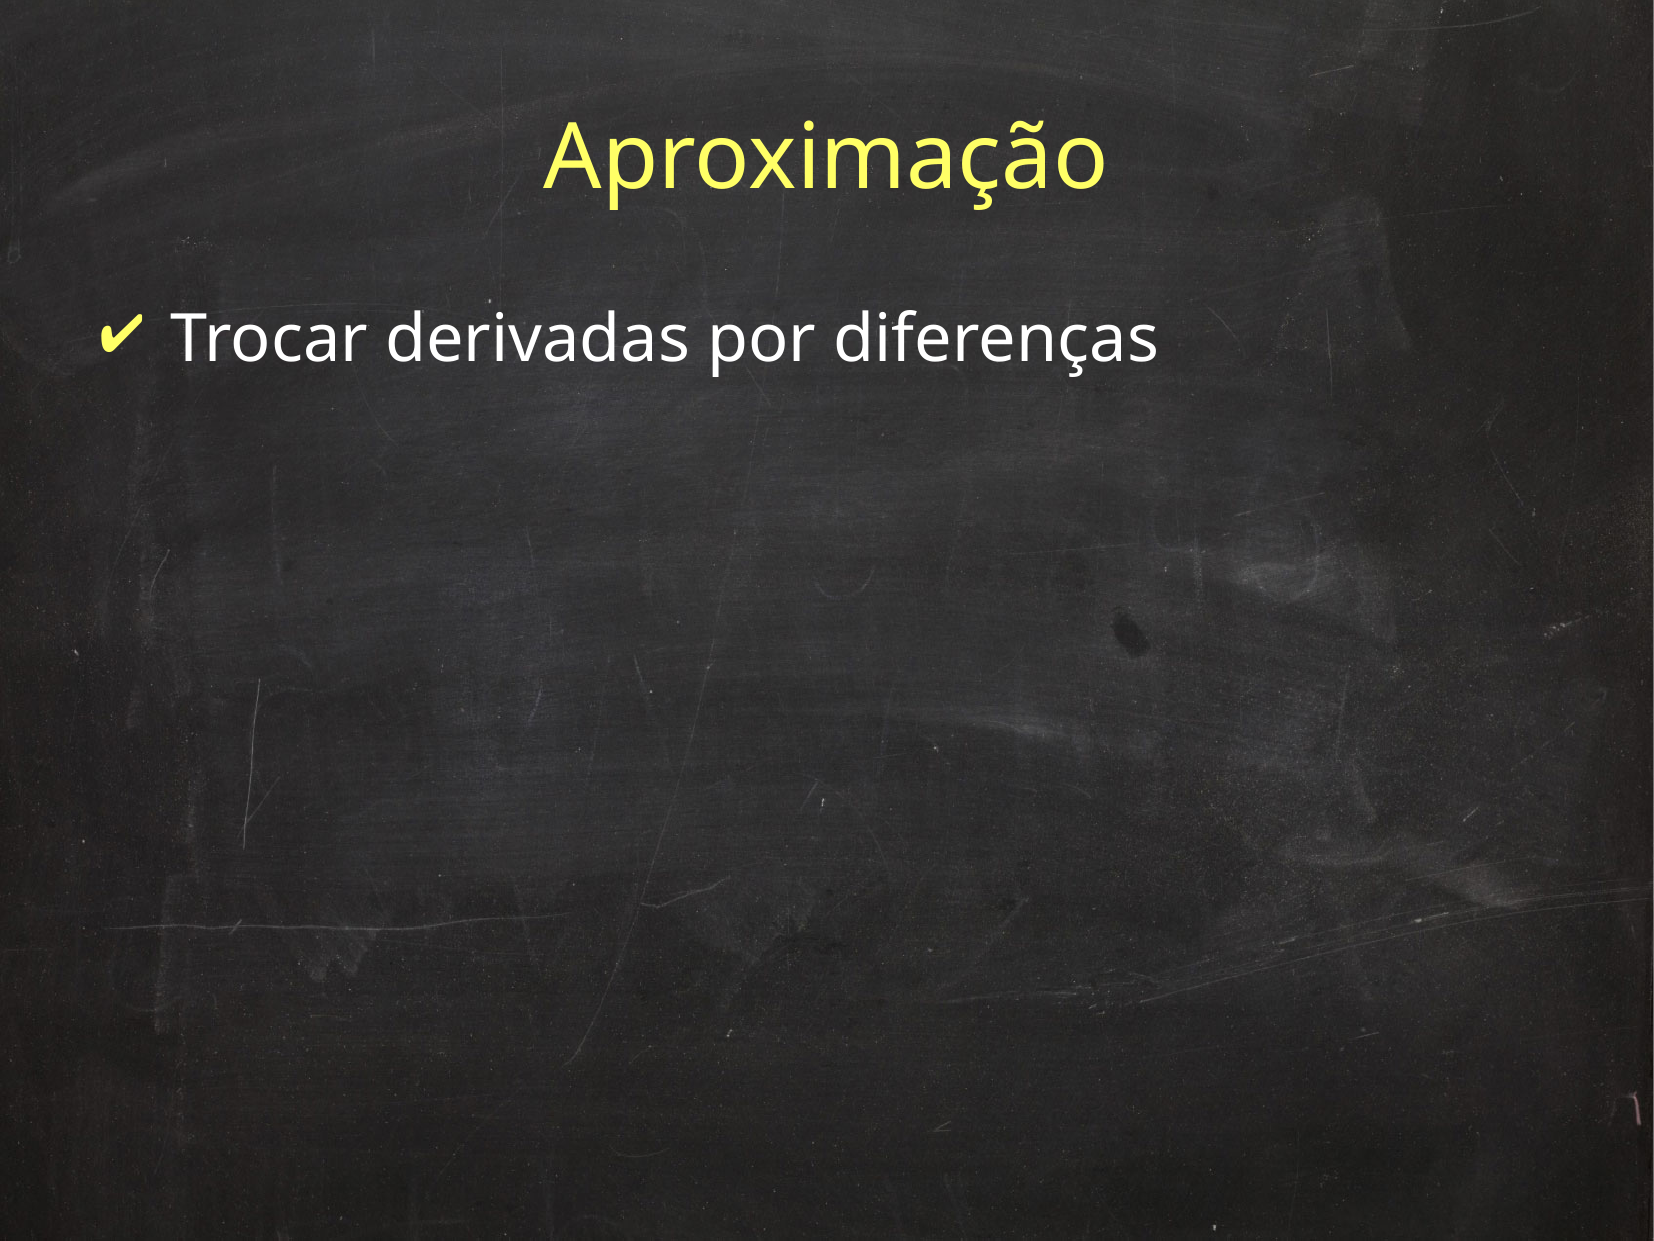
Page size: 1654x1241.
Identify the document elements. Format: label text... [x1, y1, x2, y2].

picture [0, 0, 1654, 1241]
title Aproximação [82, 56, 1571, 250]
list Trocar derivadas por diferenças [82, 290, 1571, 1109]
